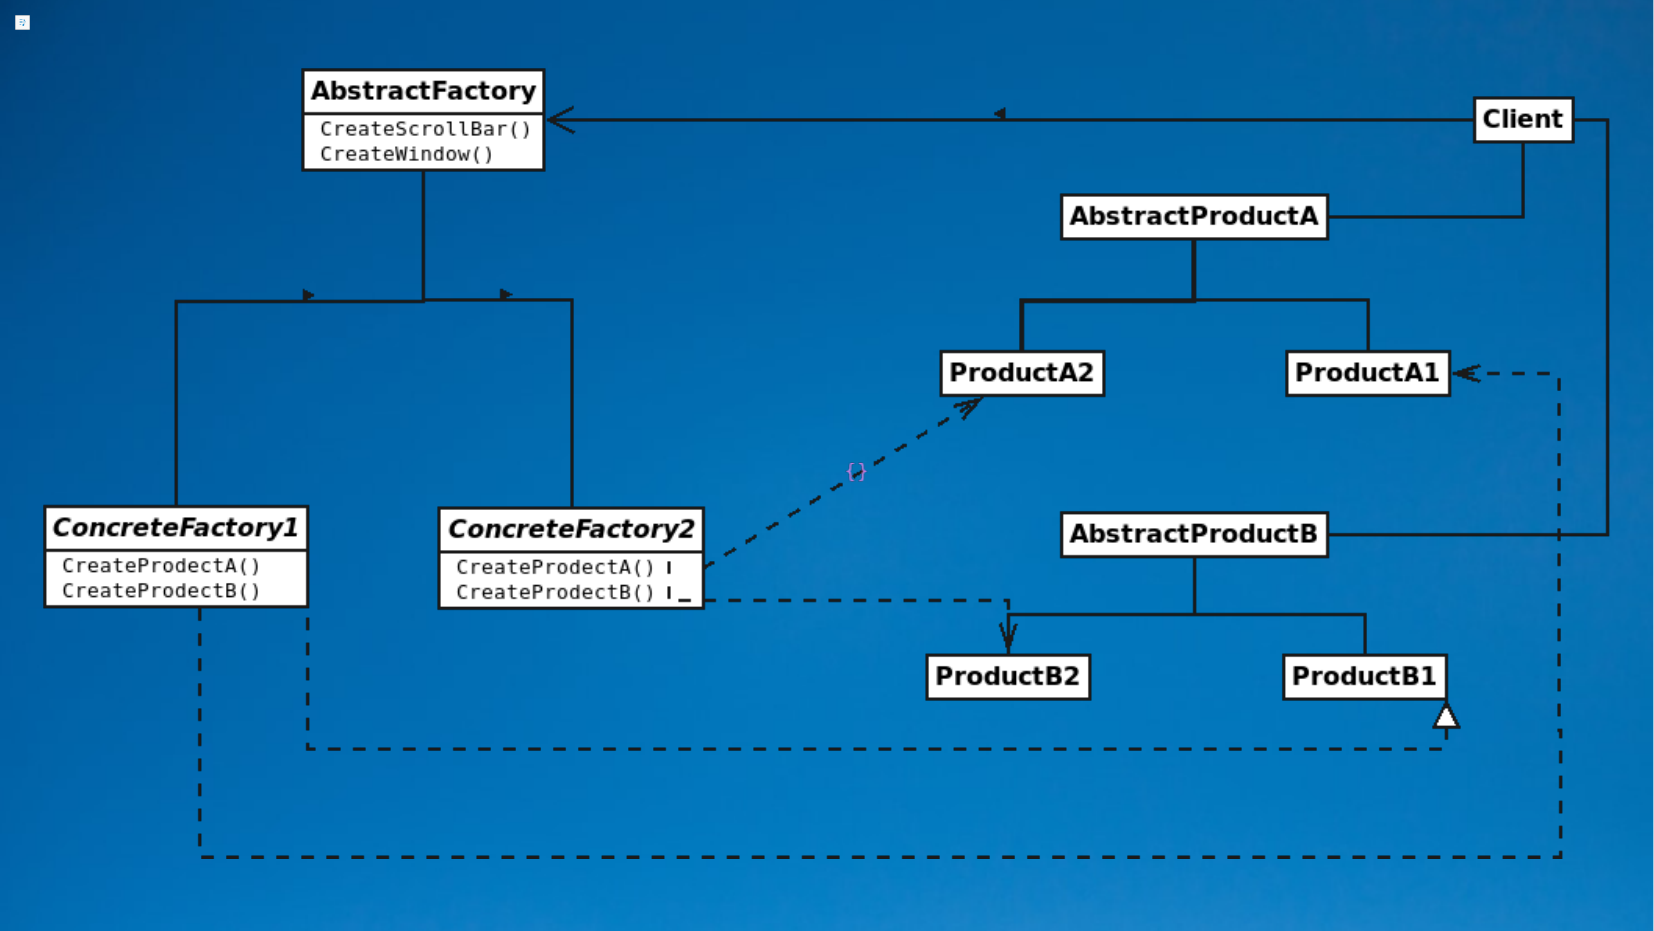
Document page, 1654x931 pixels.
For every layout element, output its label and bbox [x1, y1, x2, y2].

picture [0, 0, 1654, 931]
text_box [15, 15, 31, 31]
